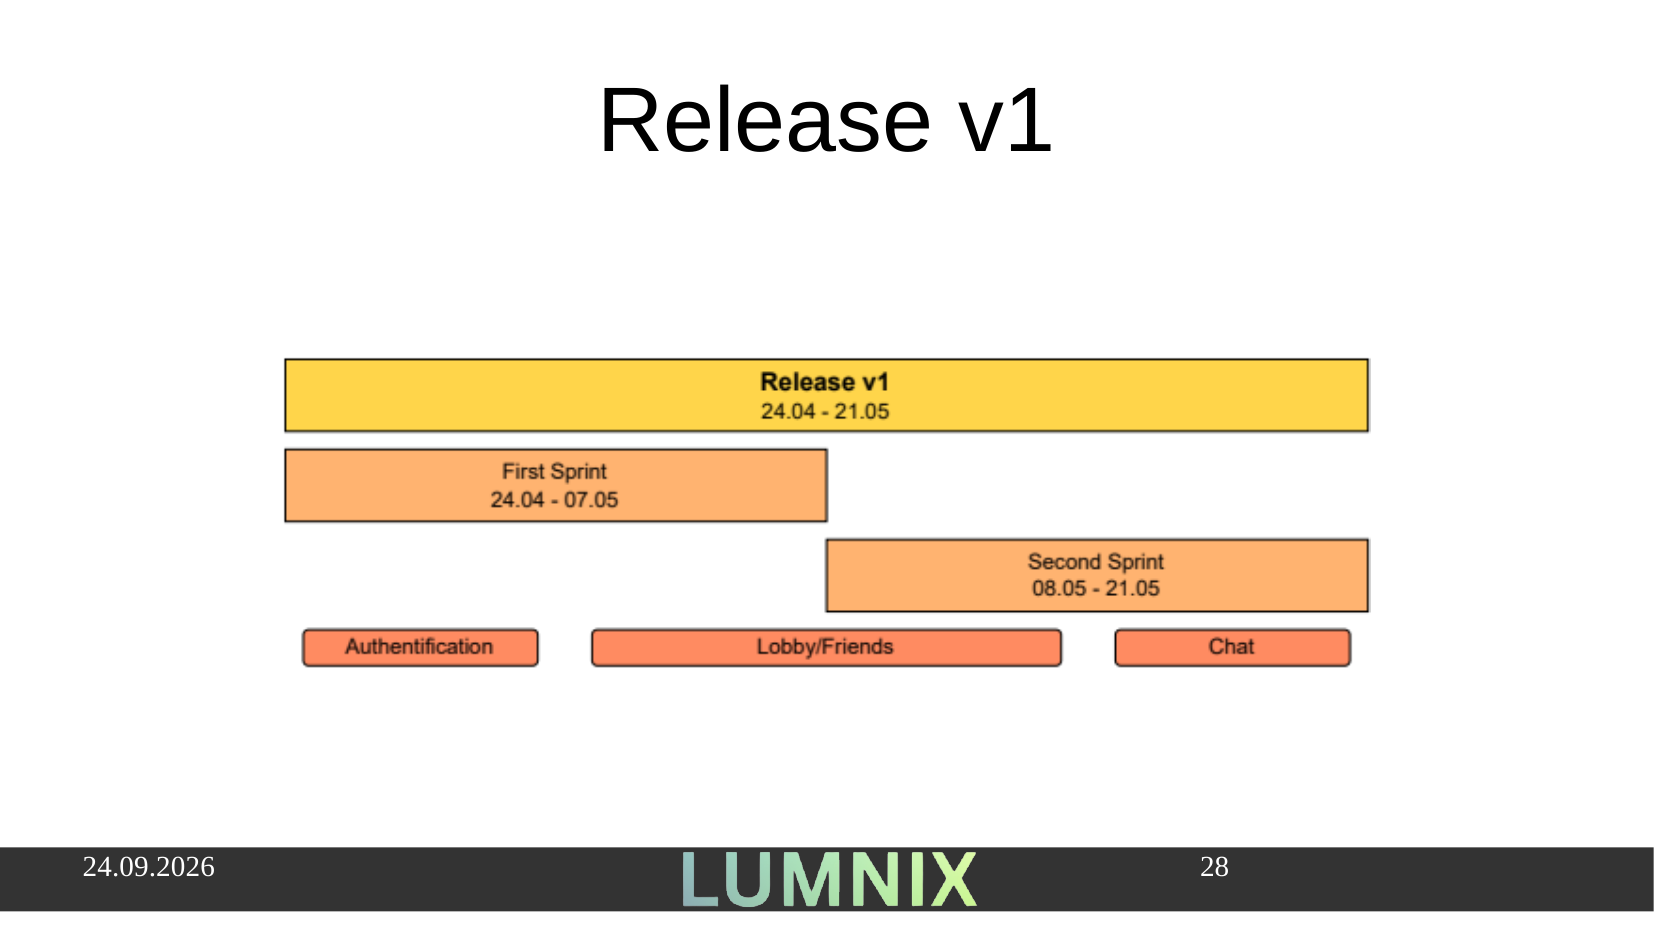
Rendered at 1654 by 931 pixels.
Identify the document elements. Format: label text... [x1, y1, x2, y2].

picture [283, 357, 1371, 676]
text_box 23.05.2023 [82, 847, 468, 912]
title Release v1 [82, 37, 1571, 193]
text_box [1200, 847, 1586, 912]
